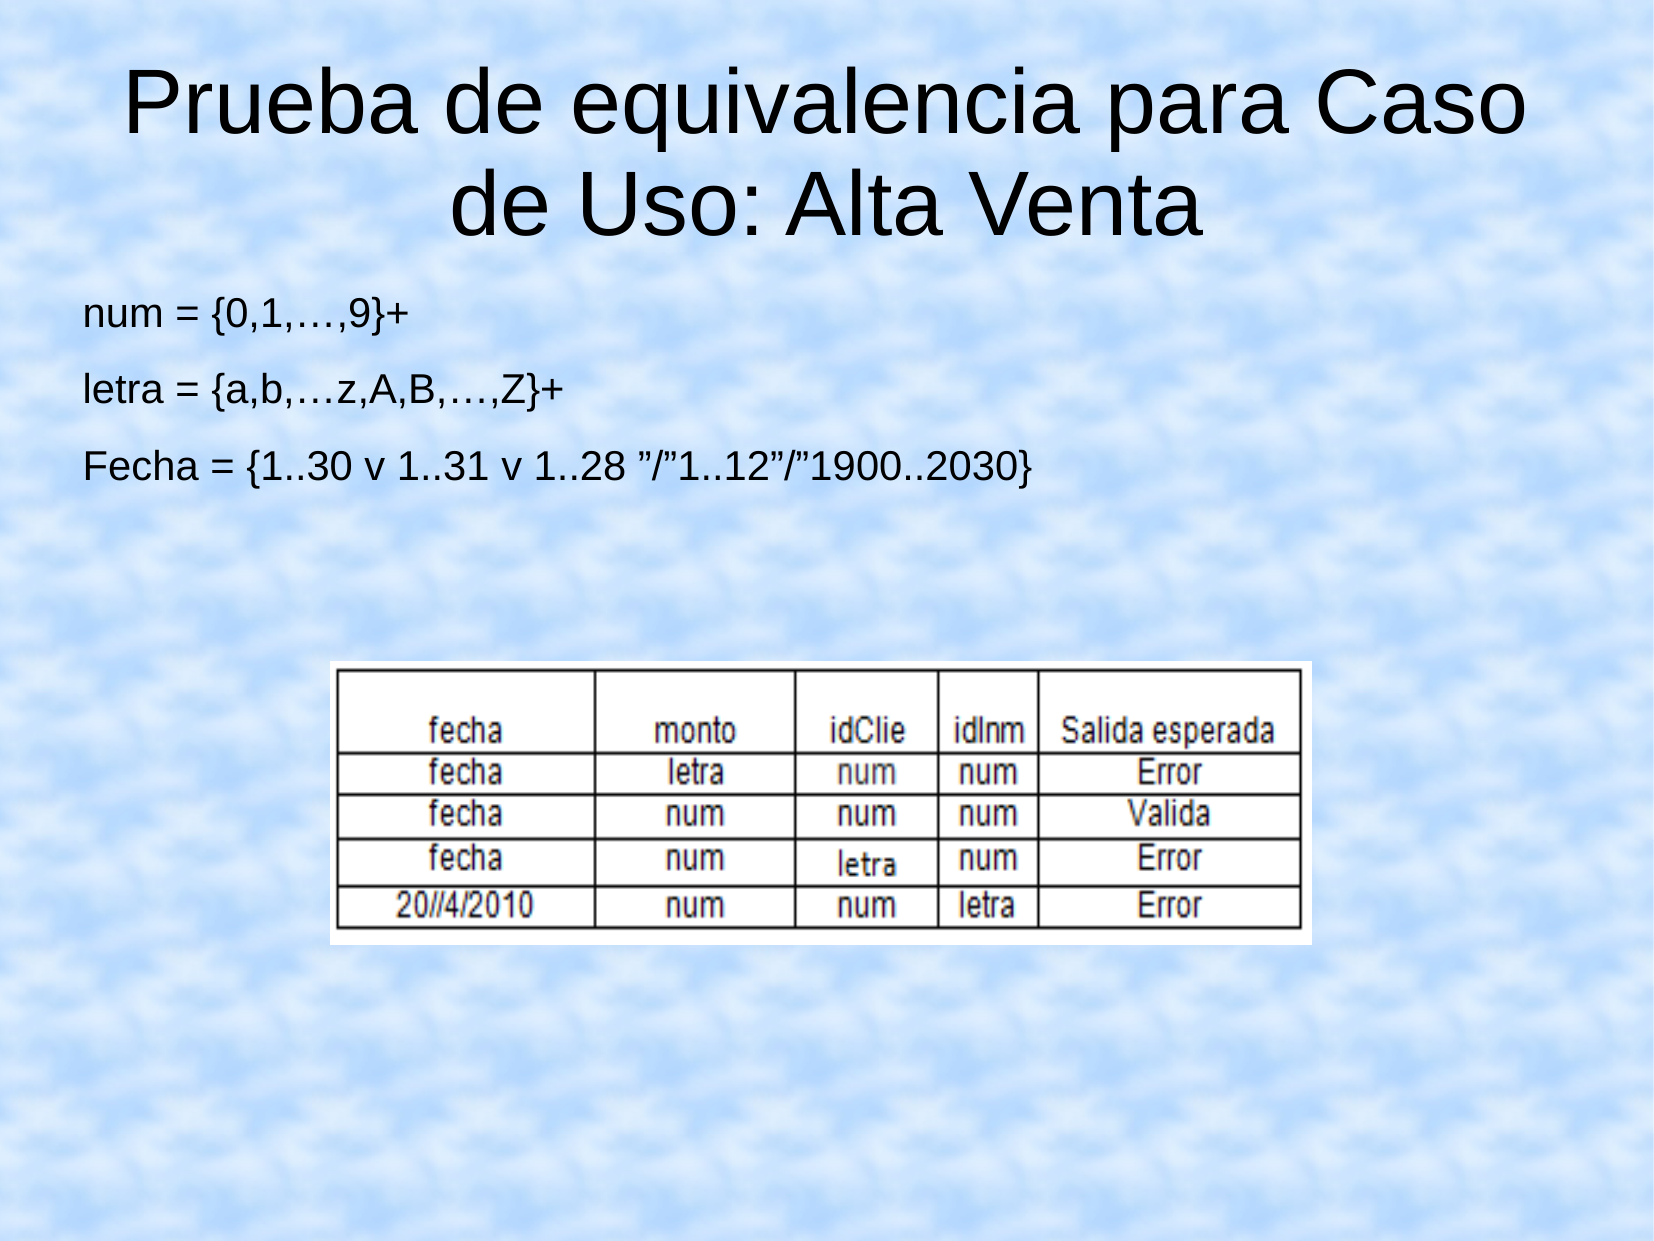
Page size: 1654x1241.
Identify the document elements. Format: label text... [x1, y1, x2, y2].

picture [0, 0, 1654, 1241]
title Prueba de equivalencia para Caso de Uso: Alta Venta [82, 49, 1571, 257]
list num = {0,1,…,9}+ letra = {a,b,…z,A,B,…,Z}+ Fecha = {1..30 v 1..31 v 1..28 ”/”1..12”/”1900..2030} [82, 290, 1571, 1010]
